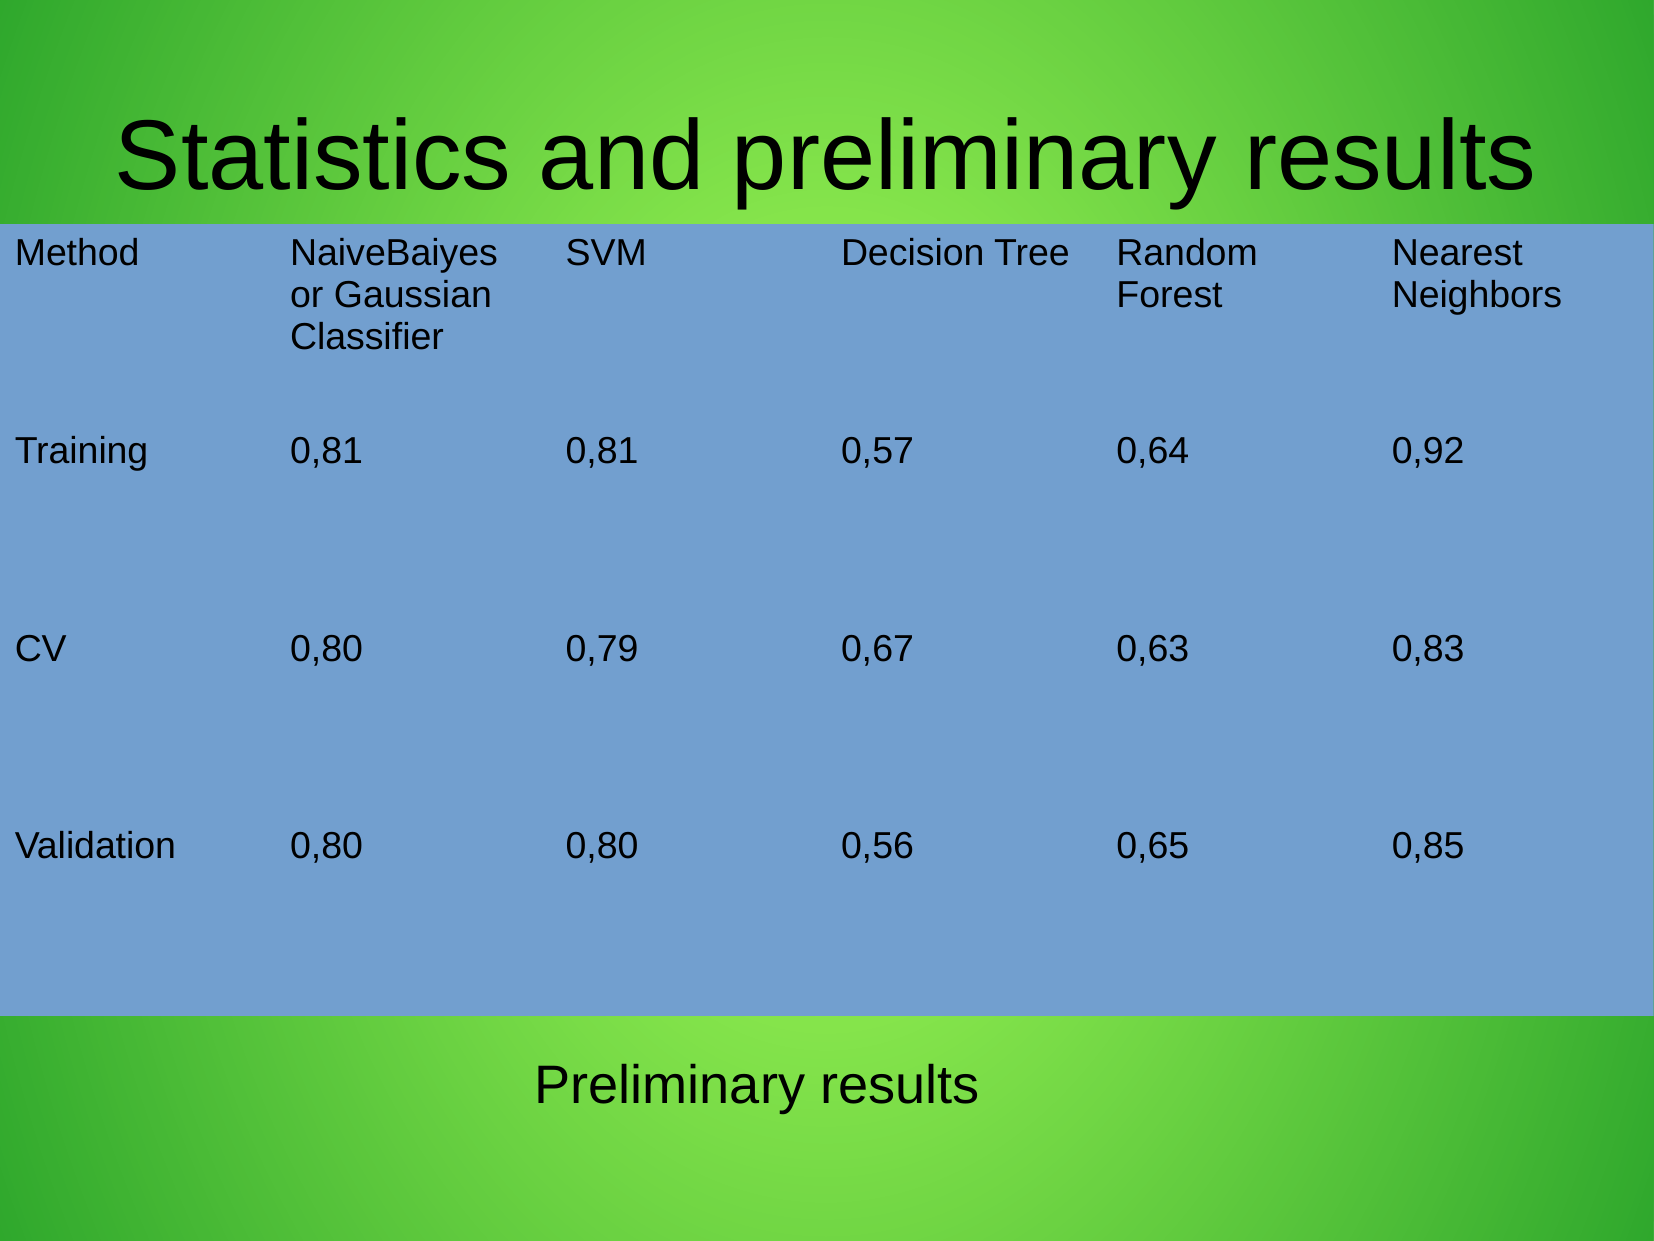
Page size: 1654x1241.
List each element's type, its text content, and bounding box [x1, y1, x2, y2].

text_box Preliminary results [519, 1046, 996, 1123]
table_cell 0,80 [275, 620, 551, 818]
table_cell 0,64 [1102, 422, 1377, 620]
table_header Decision Tree [826, 224, 1102, 422]
table_cell Training [0, 422, 275, 620]
table_cell 0,83 [1377, 620, 1654, 818]
table_header Method [0, 224, 275, 422]
table_cell 0,81 [551, 422, 826, 620]
table_cell 0,67 [826, 620, 1102, 818]
table_header Random Forest [1102, 224, 1377, 422]
table_cell 0,56 [826, 818, 1102, 1016]
table_cell 0,65 [1102, 818, 1377, 1016]
table_cell 0,79 [551, 620, 826, 818]
table_cell 0,63 [1102, 620, 1377, 818]
table_header Nearest Neighbors [1377, 224, 1654, 422]
table_cell Validation [0, 818, 275, 1016]
table_cell 0,57 [826, 422, 1102, 620]
table_cell 0,80 [551, 818, 826, 1016]
table_cell 0,80 [275, 818, 551, 1016]
table_cell 0,92 [1377, 422, 1654, 620]
title Statistics and preliminary results [82, 47, 1571, 224]
table_header SVM [551, 224, 826, 422]
table_cell CV [0, 620, 275, 818]
table_cell 0,81 [275, 422, 551, 620]
table_header NaiveBaiyes or Gaussian Classifier [275, 224, 551, 422]
table_cell 0,85 [1377, 818, 1654, 1016]
